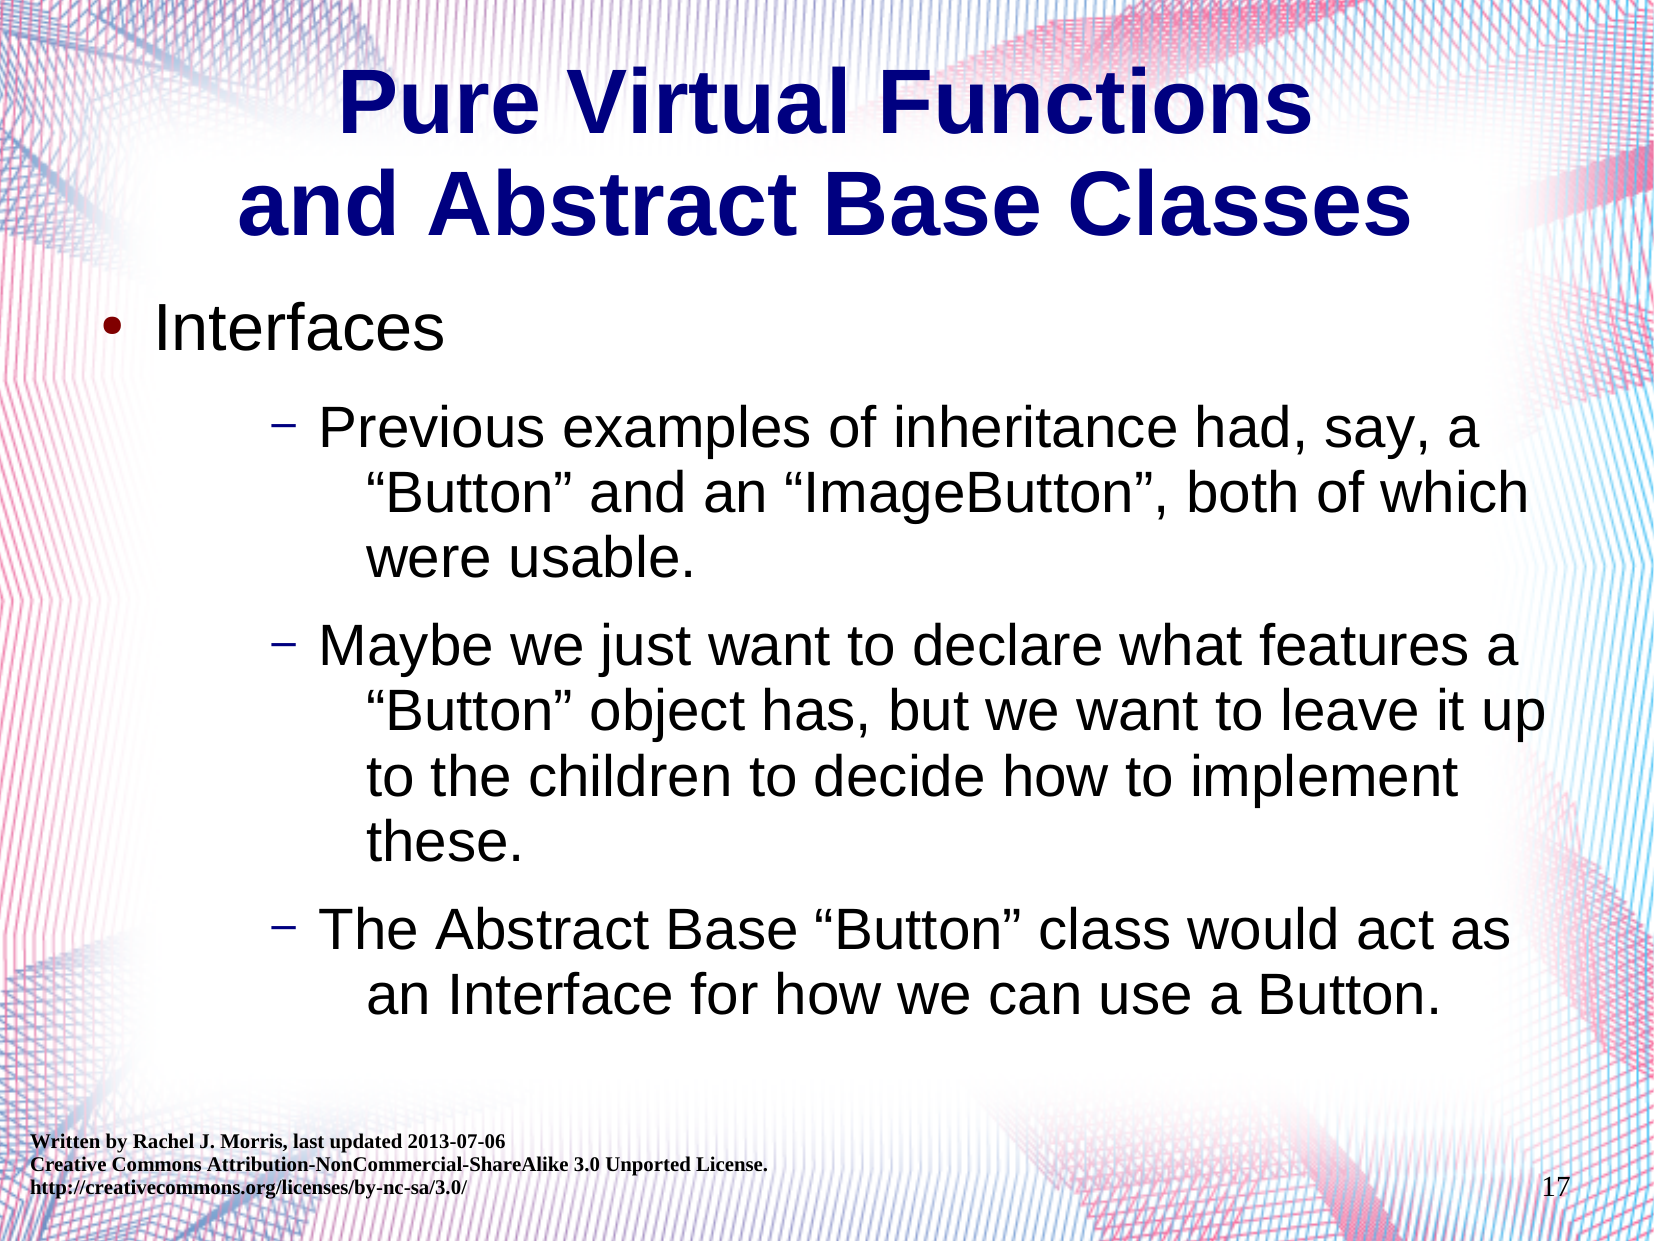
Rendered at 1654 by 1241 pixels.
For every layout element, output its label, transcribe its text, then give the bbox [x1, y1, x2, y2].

picture [0, 0, 1654, 1241]
title Pure Virtual Functions and Abstract Base Classes [82, 49, 1571, 257]
list Interfaces Previous examples of inheritance had, say, a “Button” and an “ImageButton”, both of which were usable. Maybe we just want to declare what features a “Button” object has, but we want to leave it up to the children to decide how to implement these. The Abstract Base “Button” class would act as an Interface for how we can use a Button. [82, 290, 1571, 1027]
